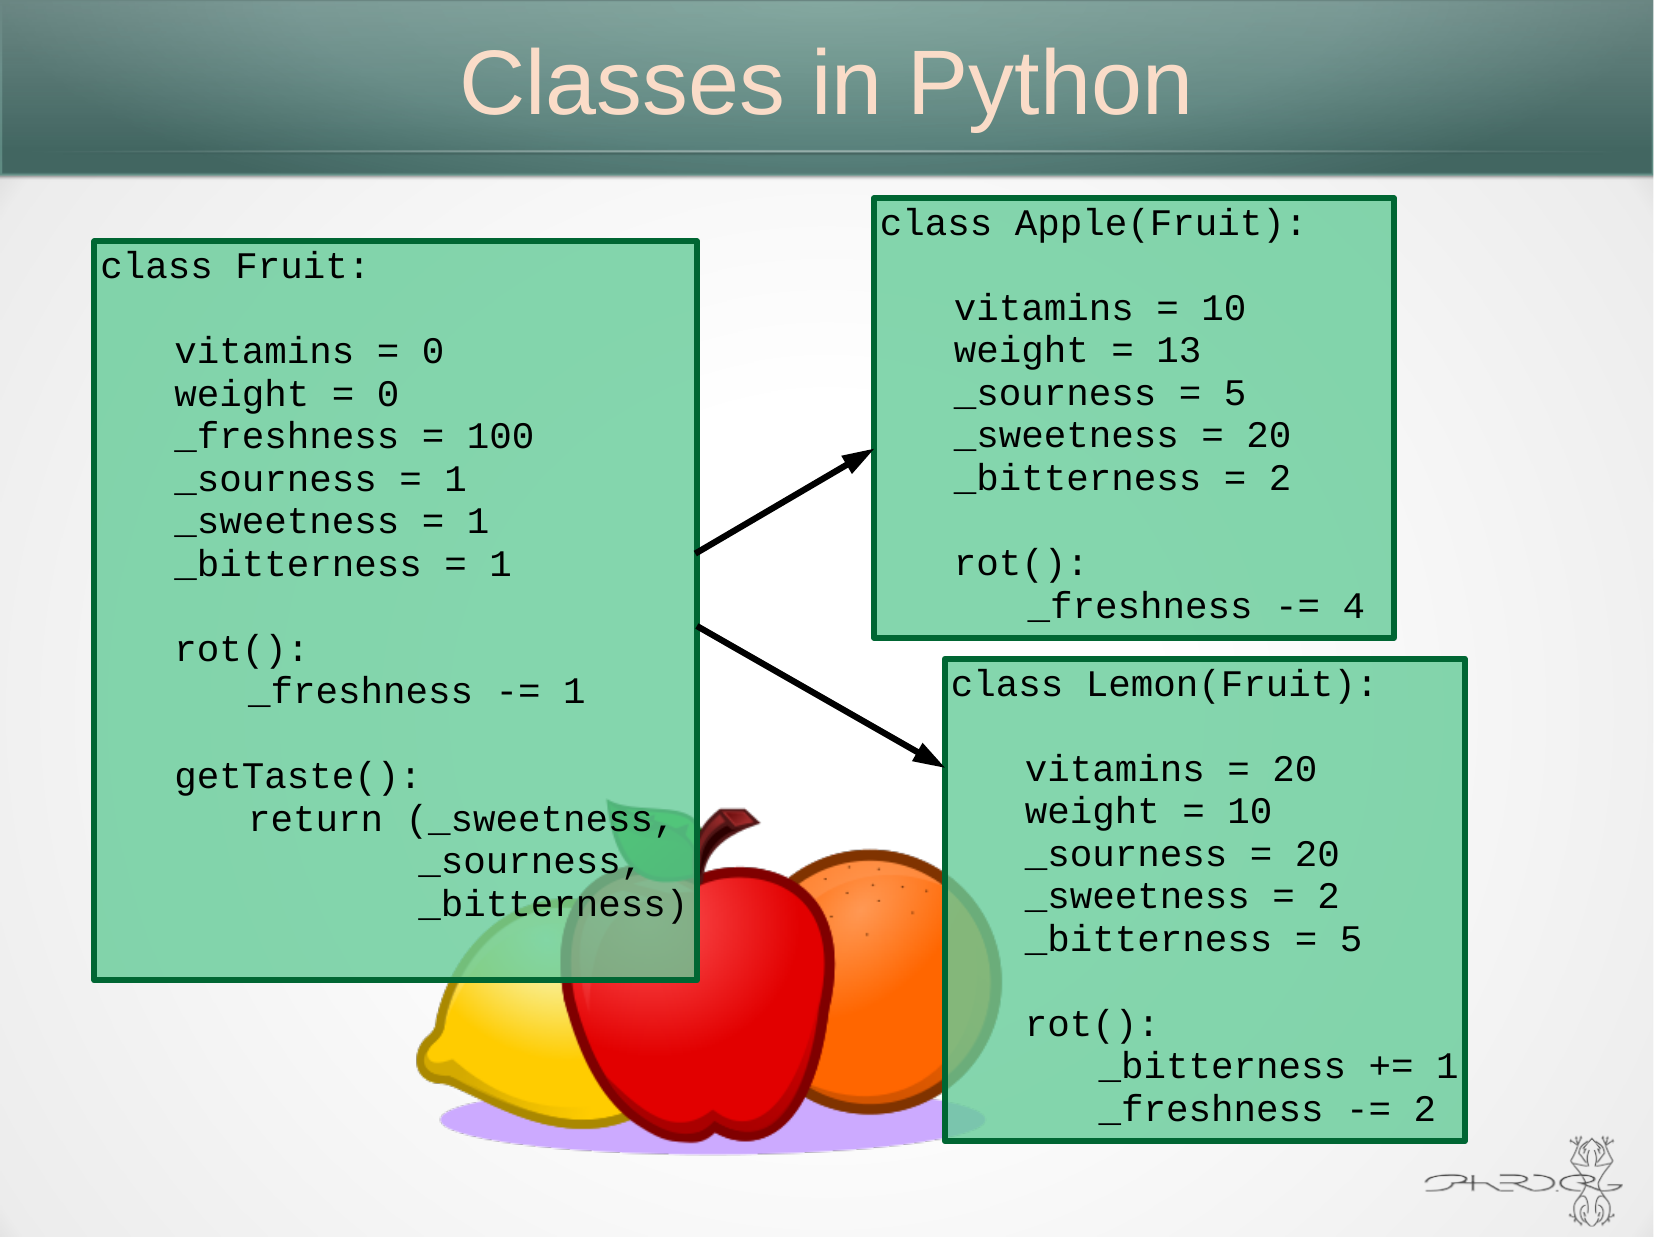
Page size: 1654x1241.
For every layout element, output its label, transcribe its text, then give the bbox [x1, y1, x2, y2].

title Classes in Python [82, 11, 1571, 154]
text_box class Apple(Fruit): vitamins = 10 weight = 13 _sourness = 5 _sweetness = 20 _bitterness = 2 rot(): _freshness -= 4 [874, 198, 1394, 638]
text_box class Lemon(Fruit): vitamins = 20 weight = 10 _sourness = 20 _sweetness = 2 _bitterness = 5 rot(): _bitterness += 1 _freshness -= 2 [944, 658, 1465, 1142]
text_box class Fruit: vitamins = 0 weight = 0 _freshness = 100 _sourness = 1 _sweetness = 1 _bitterness = 1 rot(): _freshness -= 1 getTaste(): return (_sweetness, _sourness, _bitterness) [94, 241, 697, 981]
picture [0, 0, 1654, 1237]
